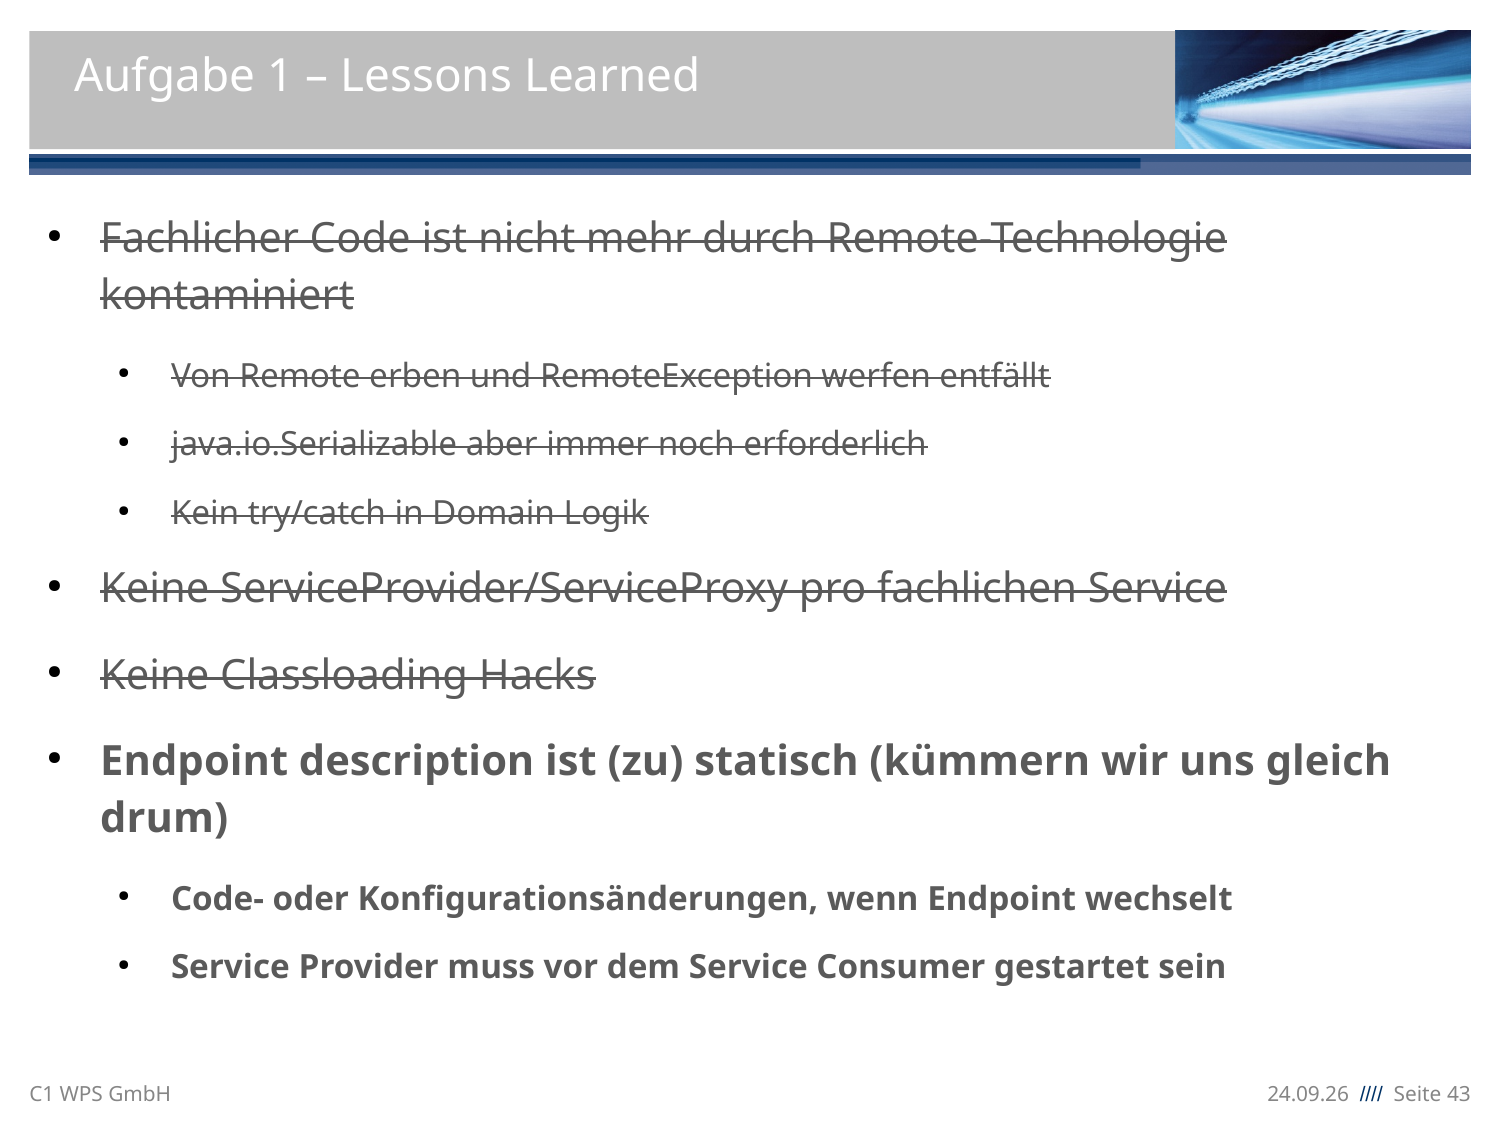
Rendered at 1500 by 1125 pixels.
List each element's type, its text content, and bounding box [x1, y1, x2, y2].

picture [1175, 30, 1471, 149]
list Fachlicher Code ist nicht mehr durch Remote-Technologie kontaminiert Von Remote erben und RemoteException werfen entfällt java.io.Serializable aber immer noch erforderlich Kein try/catch in Domain Logik Keine ServiceProvider/ServiceProxy pro fachlichen Service Keine Classloading Hacks Endpoint description ist (zu) statisch (kümmern wir uns gleich drum) Code- oder Konfigurationsänderungen, wenn Endpoint wechselt Service Provider muss vor dem Service Consumer gestartet sein [29, 208, 1471, 1059]
picture [29, 154, 1471, 175]
title Aufgabe 1 – Lessons Learned [29, 31, 1176, 150]
